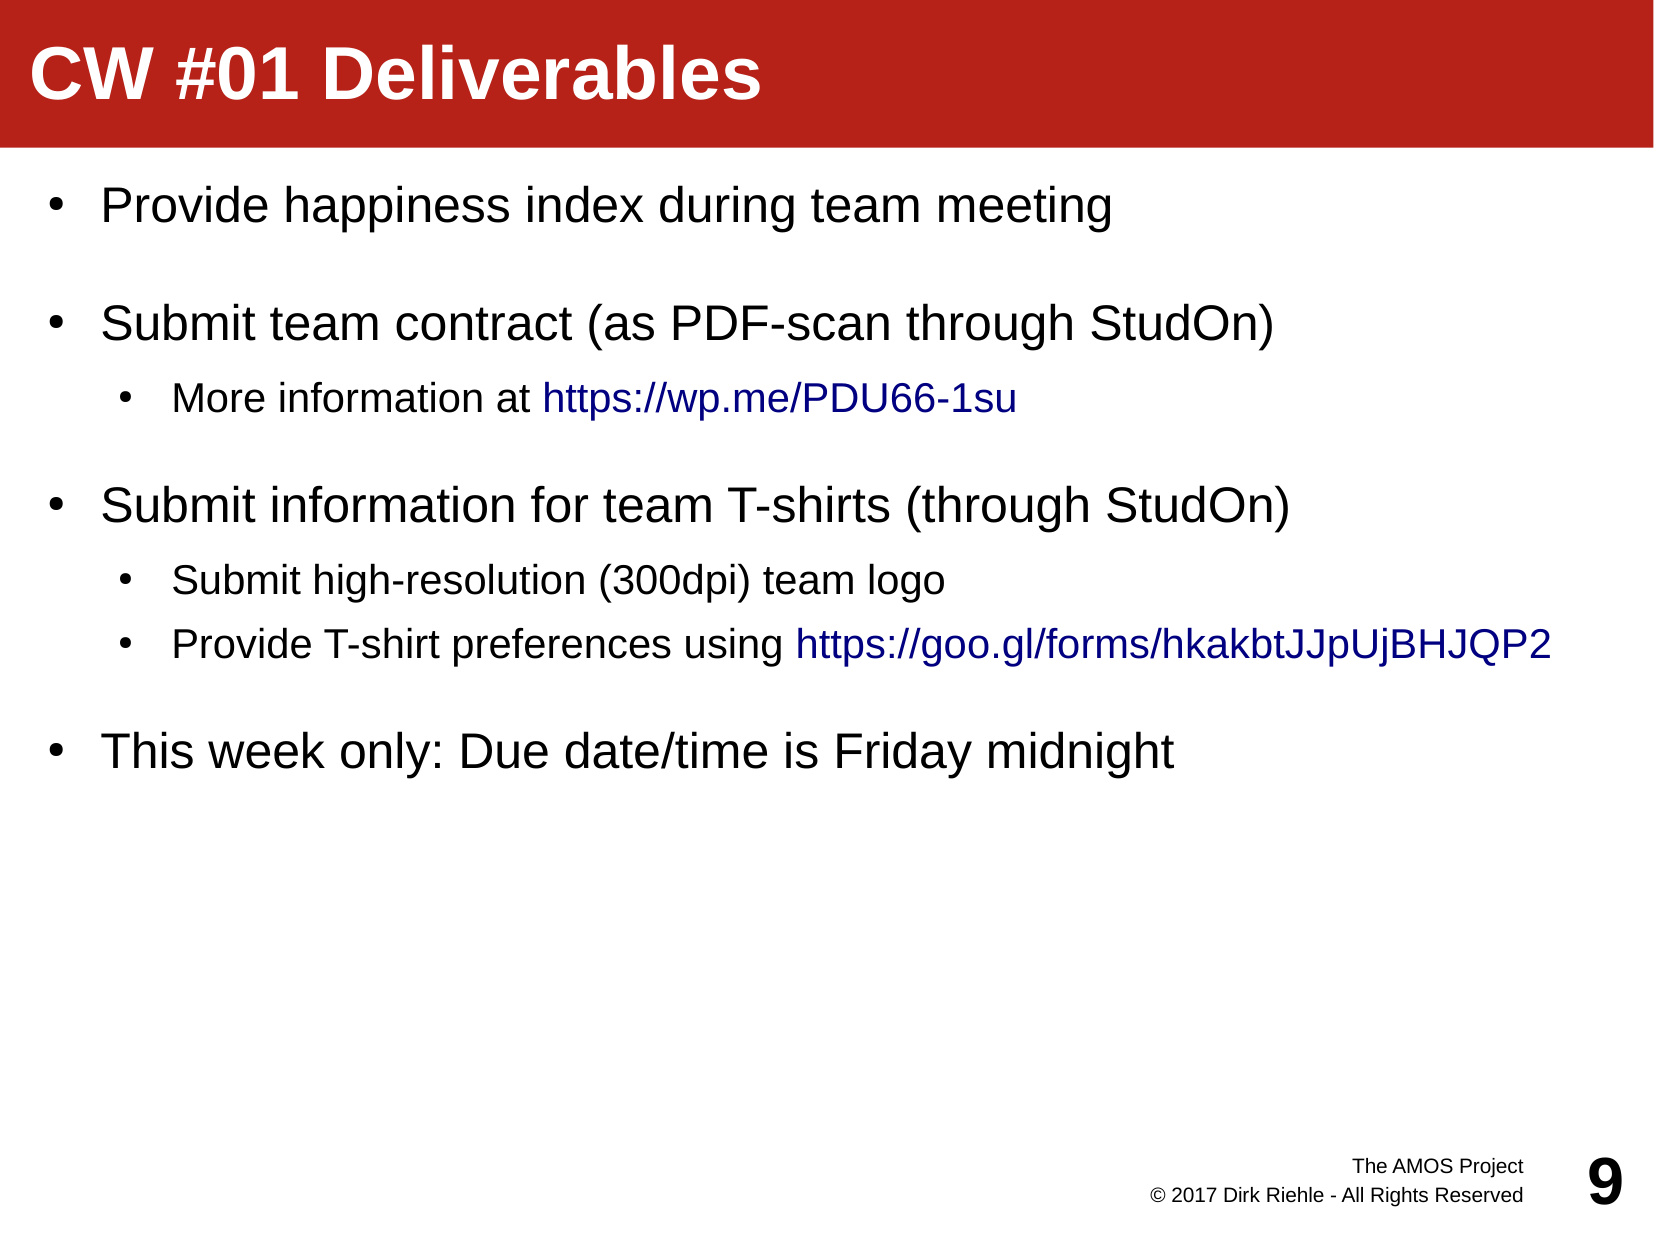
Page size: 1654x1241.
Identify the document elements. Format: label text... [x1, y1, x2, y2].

title CW #01 Deliverables [0, 0, 1654, 148]
list Provide happiness index during team meeting Submit team contract (as PDF-scan through StudOn) More information at https://wp.me/PDU66-1su Submit information for team T-shirts (through StudOn) Submit high-resolution (300dpi) team logo Provide T-shirt preferences using https://goo.gl/forms/hkakbtJJpUjBHJQP2 This week only: Due date/time is Friday midnight [29, 177, 1625, 1063]
